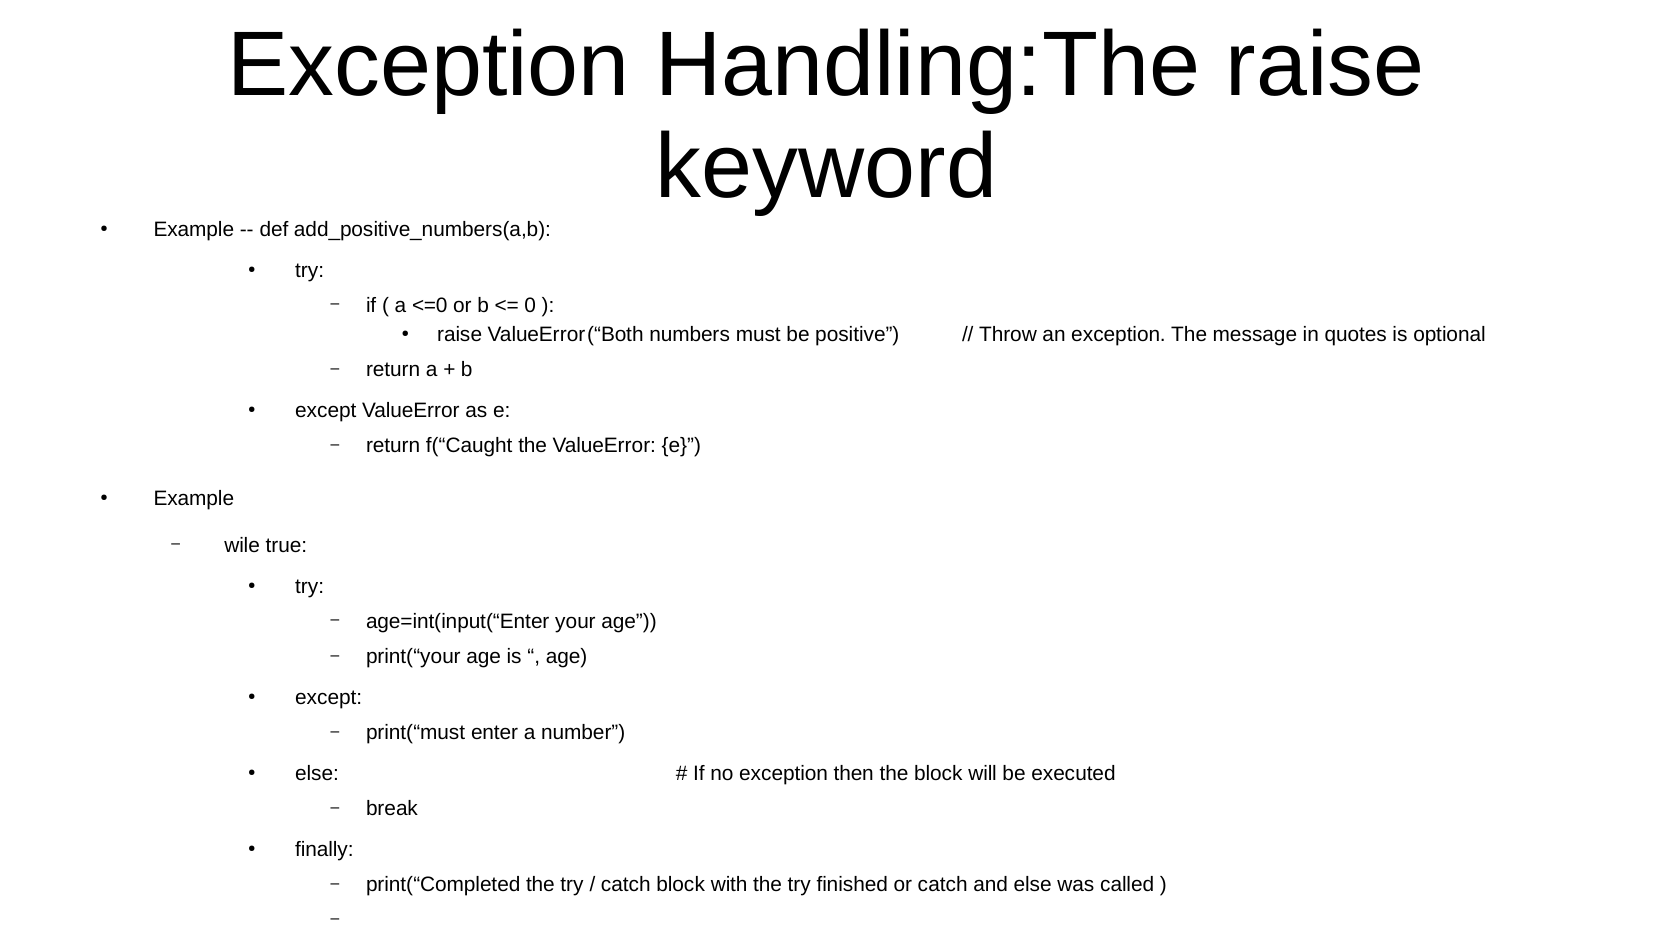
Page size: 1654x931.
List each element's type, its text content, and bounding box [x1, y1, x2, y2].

title Exception Handling:The raise keyword [82, 12, 1571, 217]
list Example -- def add_positive_numbers(a,b): try: if ( a <=0 or b <= 0 ): raise ValueError (“Both numbers must be positive”) // Throw an exception. The message in quotes is optional return a + b except ValueError as e: return f(“Caught the ValueError: {e}”) Example wile true: try: age=int(input(“Enter your age”)) print(“your age is “, age) except: print(“must enter a number”) else: # If no exception then the block will be executed break finally: print(“Completed the try / catch block with the try finished or catch and else was called ) [82, 217, 1651, 931]
